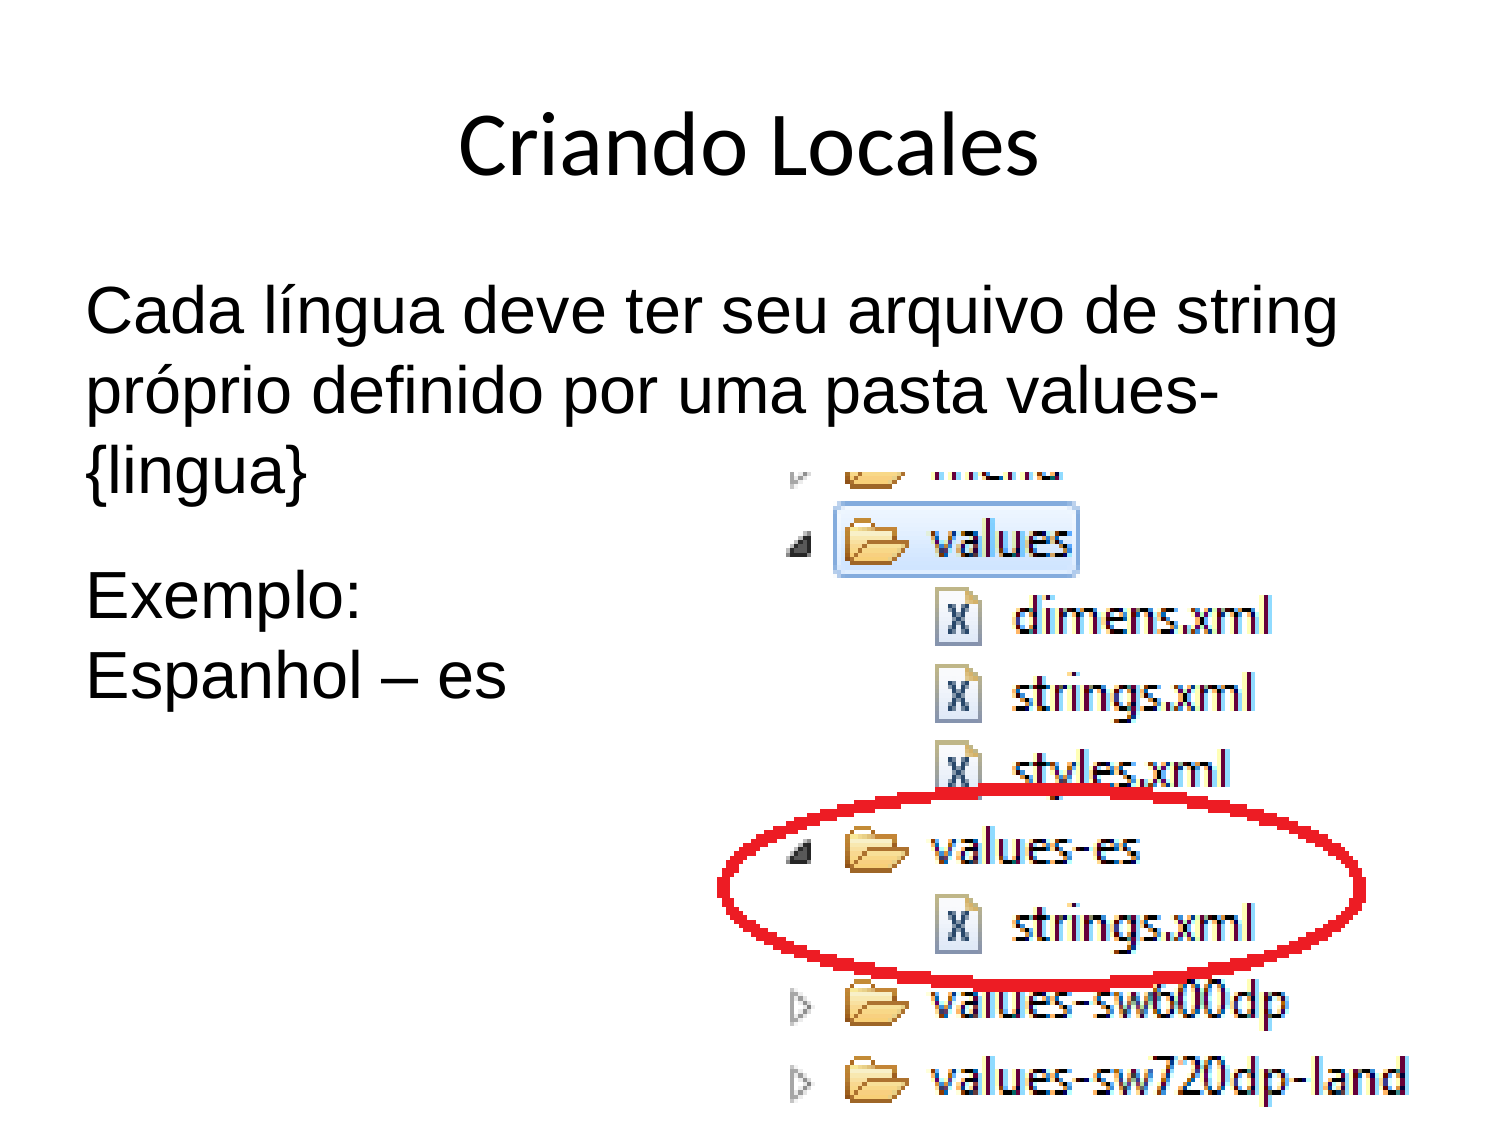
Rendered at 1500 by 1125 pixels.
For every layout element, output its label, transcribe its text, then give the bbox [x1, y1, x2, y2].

picture [658, 472, 1500, 1125]
text_box Cada língua deve ter seu arquivo de string próprio definido por uma pasta values-{lingua} Exemplo: Espanhol – es [70, 259, 1370, 795]
text_box Criando Locales [75, 45, 1425, 233]
